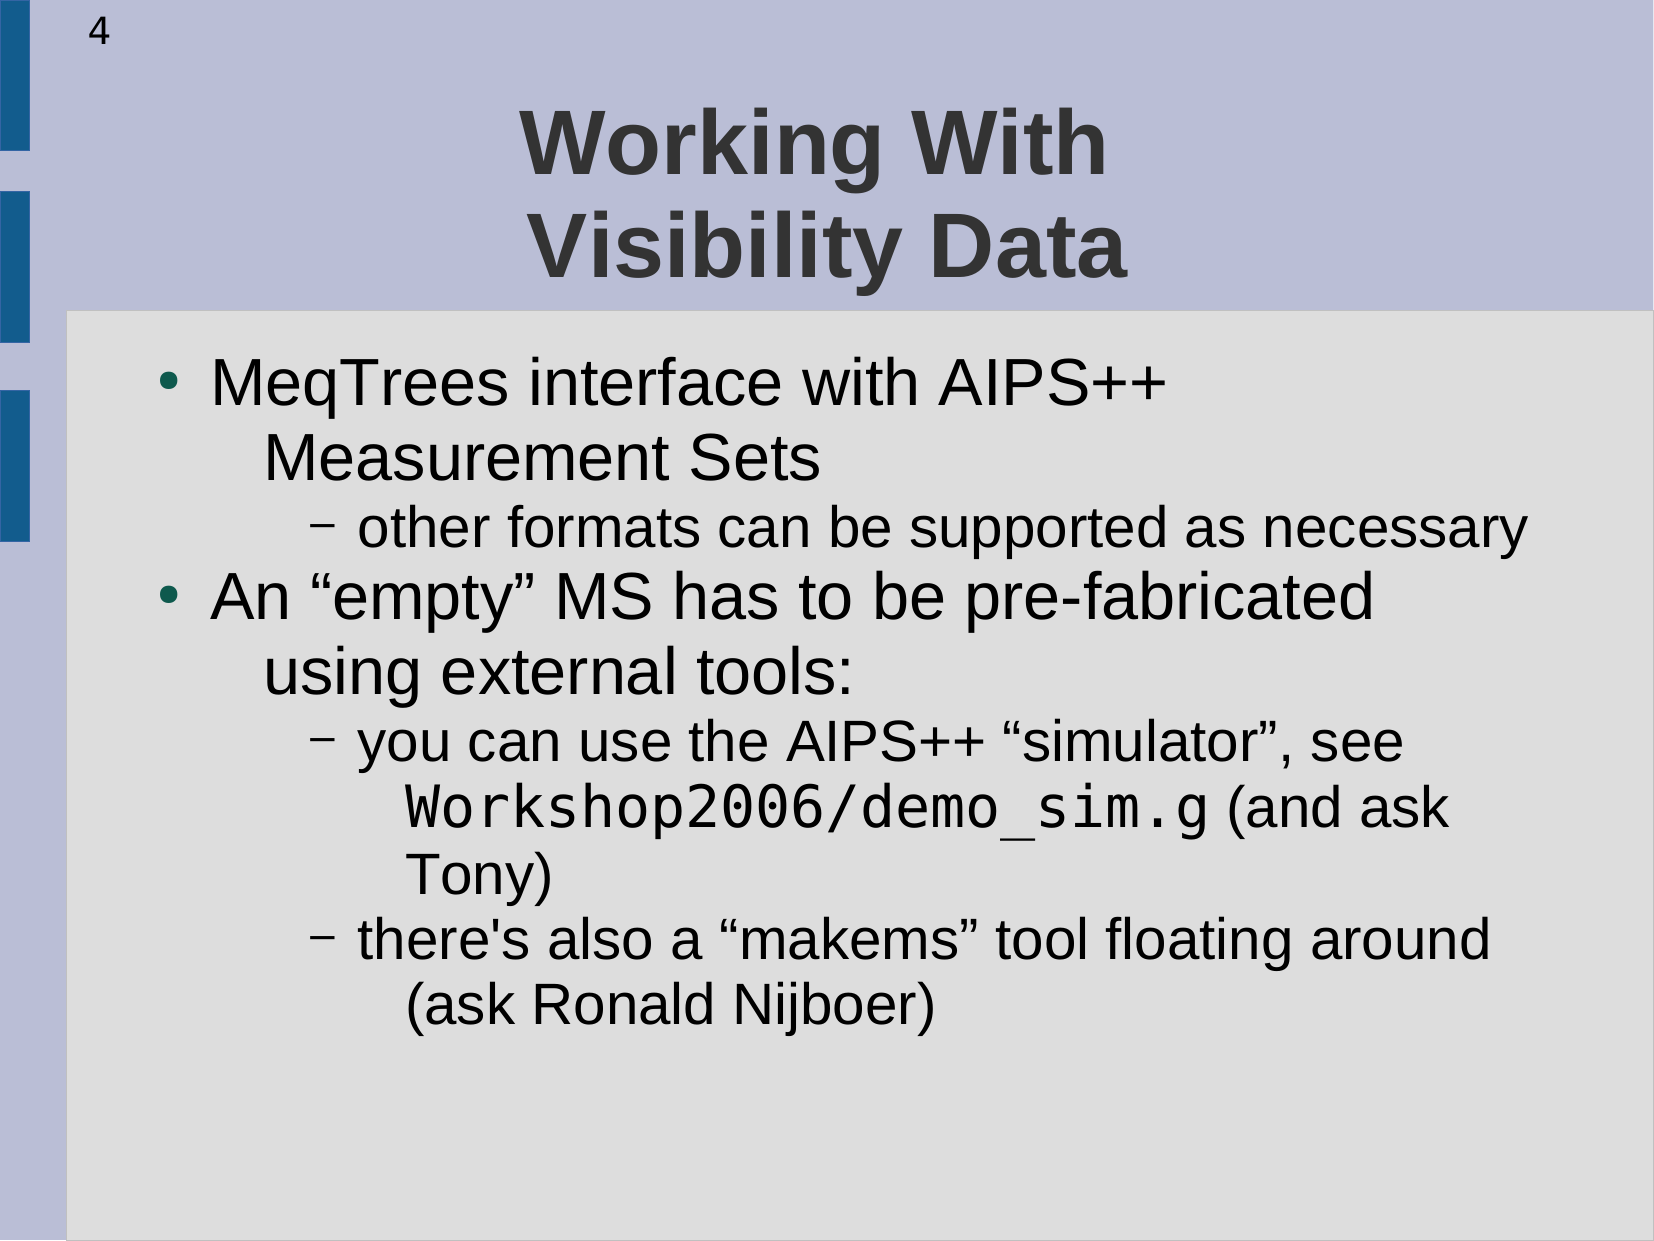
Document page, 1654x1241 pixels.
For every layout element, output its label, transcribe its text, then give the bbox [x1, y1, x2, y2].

title Working With Visibility Data [121, 91, 1534, 299]
text_box <number> [75, 2, 310, 76]
list MeqTrees interface with AIPS++ Measurement Sets other formats can be supported as necessary An “empty” MS has to be pre-fabricated using external tools: you can use the AIPS++ “simulator”, see Workshop2006/demo_sim.g (and ask Tony) there's also a “makems” tool floating around (ask Ronald Nijboer) [121, 344, 1534, 1112]
